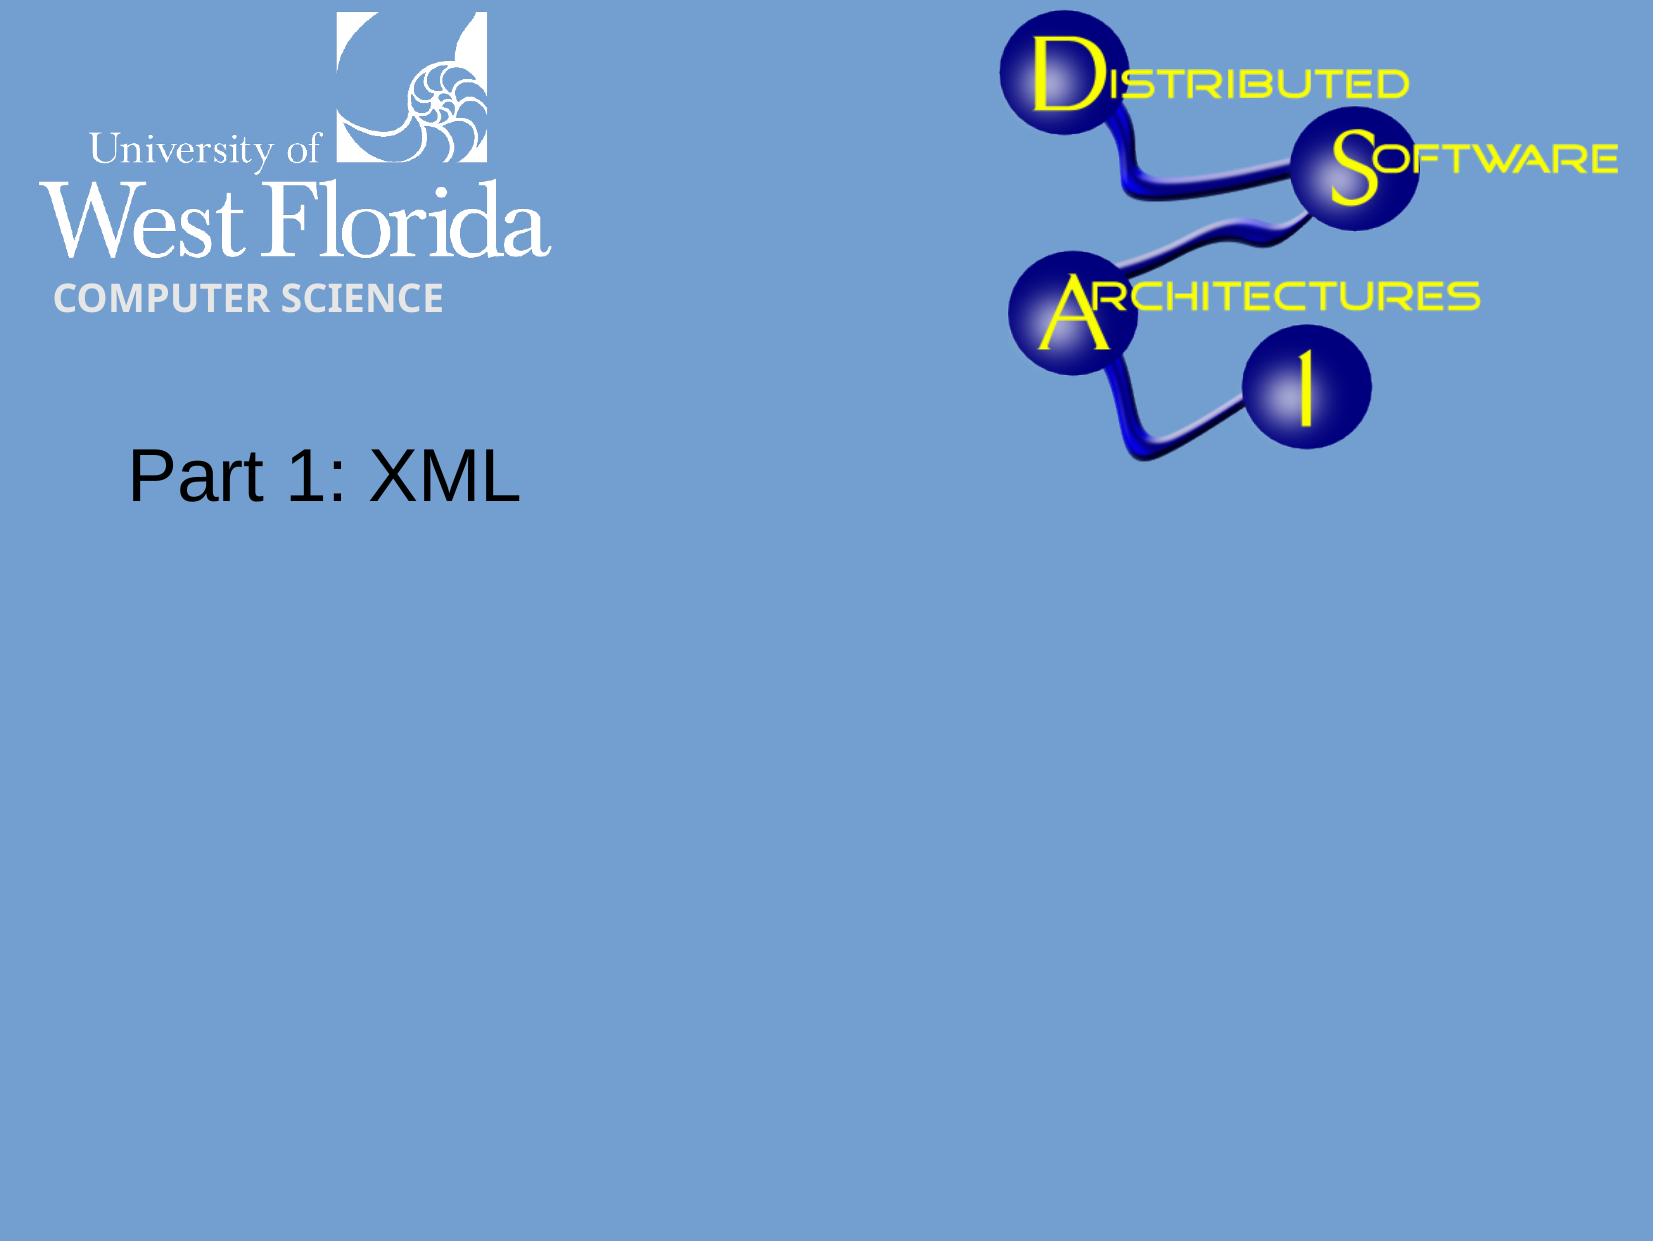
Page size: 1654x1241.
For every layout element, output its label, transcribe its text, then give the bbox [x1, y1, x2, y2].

text_box Part 1: XML [112, 426, 1426, 706]
picture [37, 0, 559, 262]
text_box COMPUTER SCIENCE [37, 262, 563, 325]
picture [910, 0, 1654, 506]
